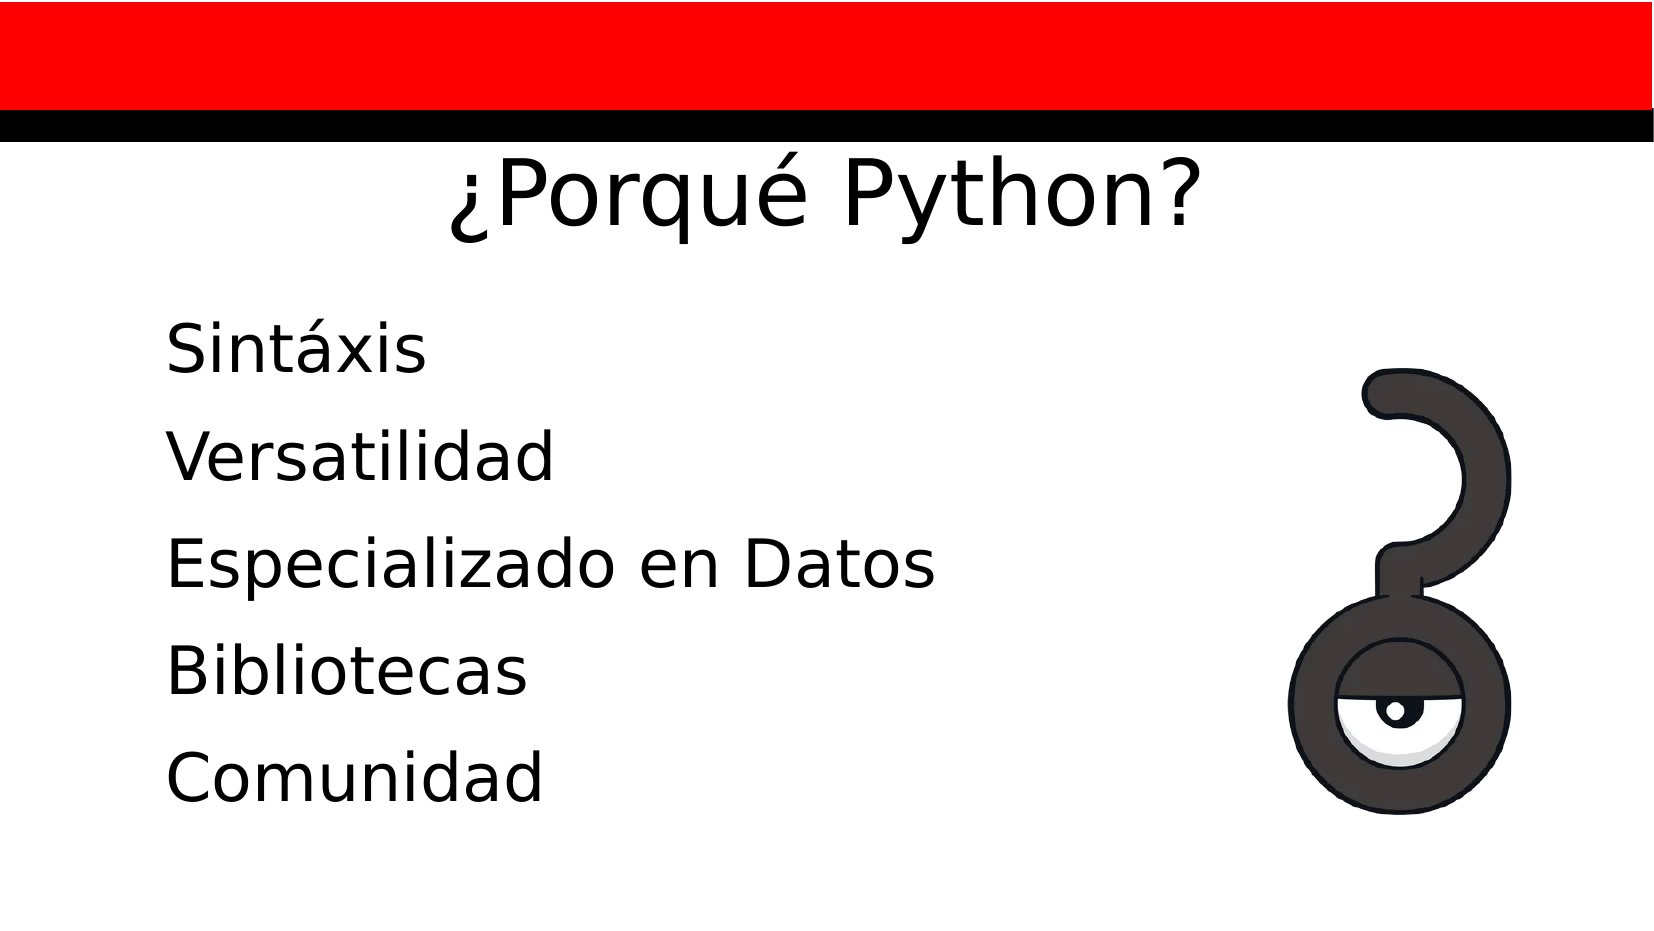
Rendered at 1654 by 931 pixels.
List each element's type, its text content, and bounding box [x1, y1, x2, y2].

picture [0, 0, 1654, 931]
list Sintáxis Versatilidad Especializado en Datos Bibliotecas Comunidad [94, 310, 1583, 851]
title ¿Porqué Python? [82, 99, 1571, 289]
